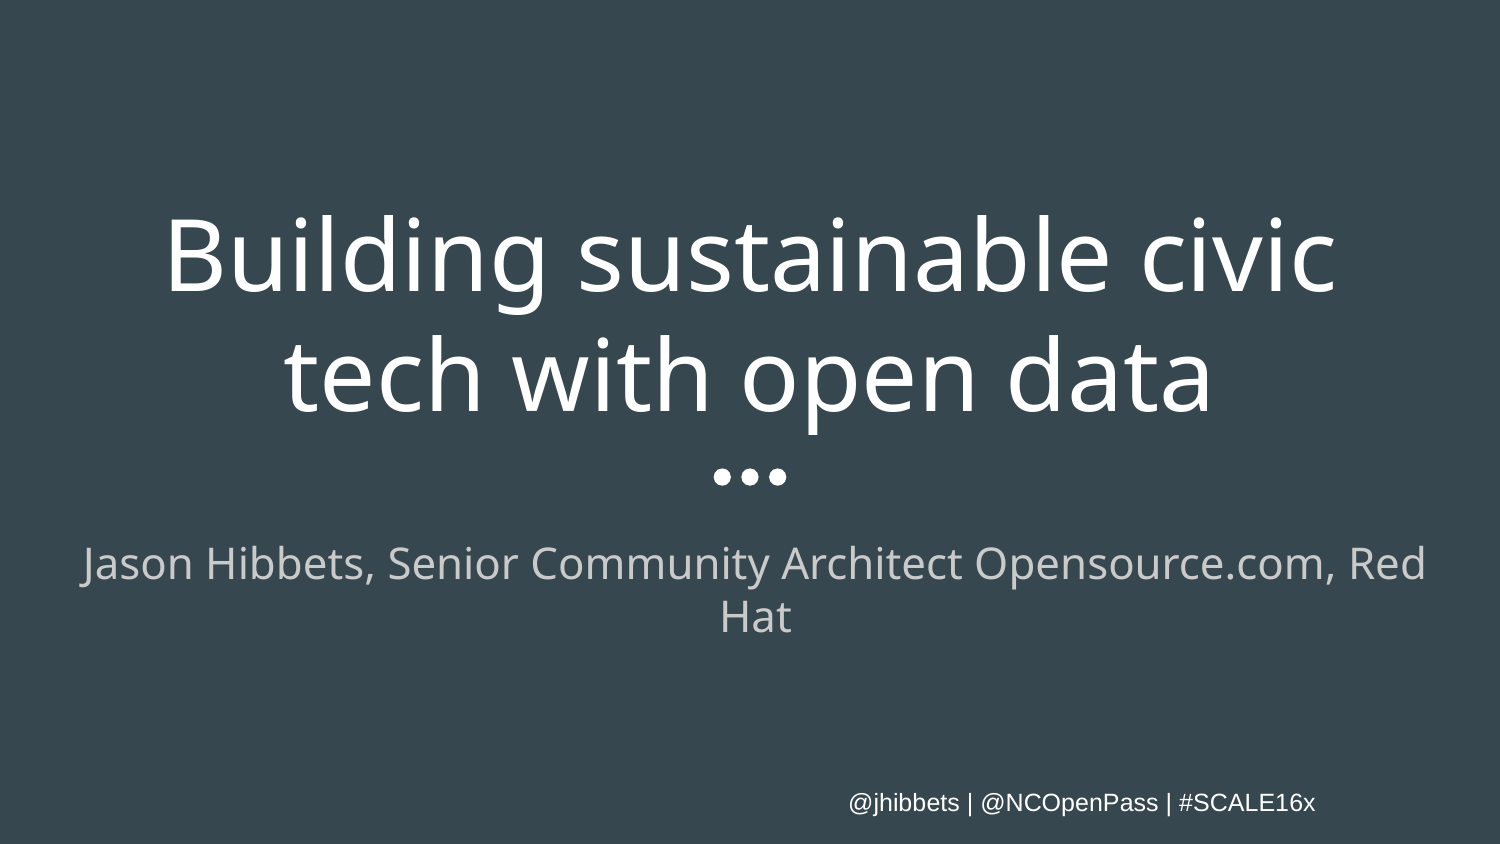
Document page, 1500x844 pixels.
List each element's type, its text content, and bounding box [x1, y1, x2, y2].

subtitle Jason Hibbets, Senior Community Architect Opensource.com, Red Hat [45, 520, 1466, 651]
title Building sustainable civic tech with open data [110, 162, 1390, 447]
